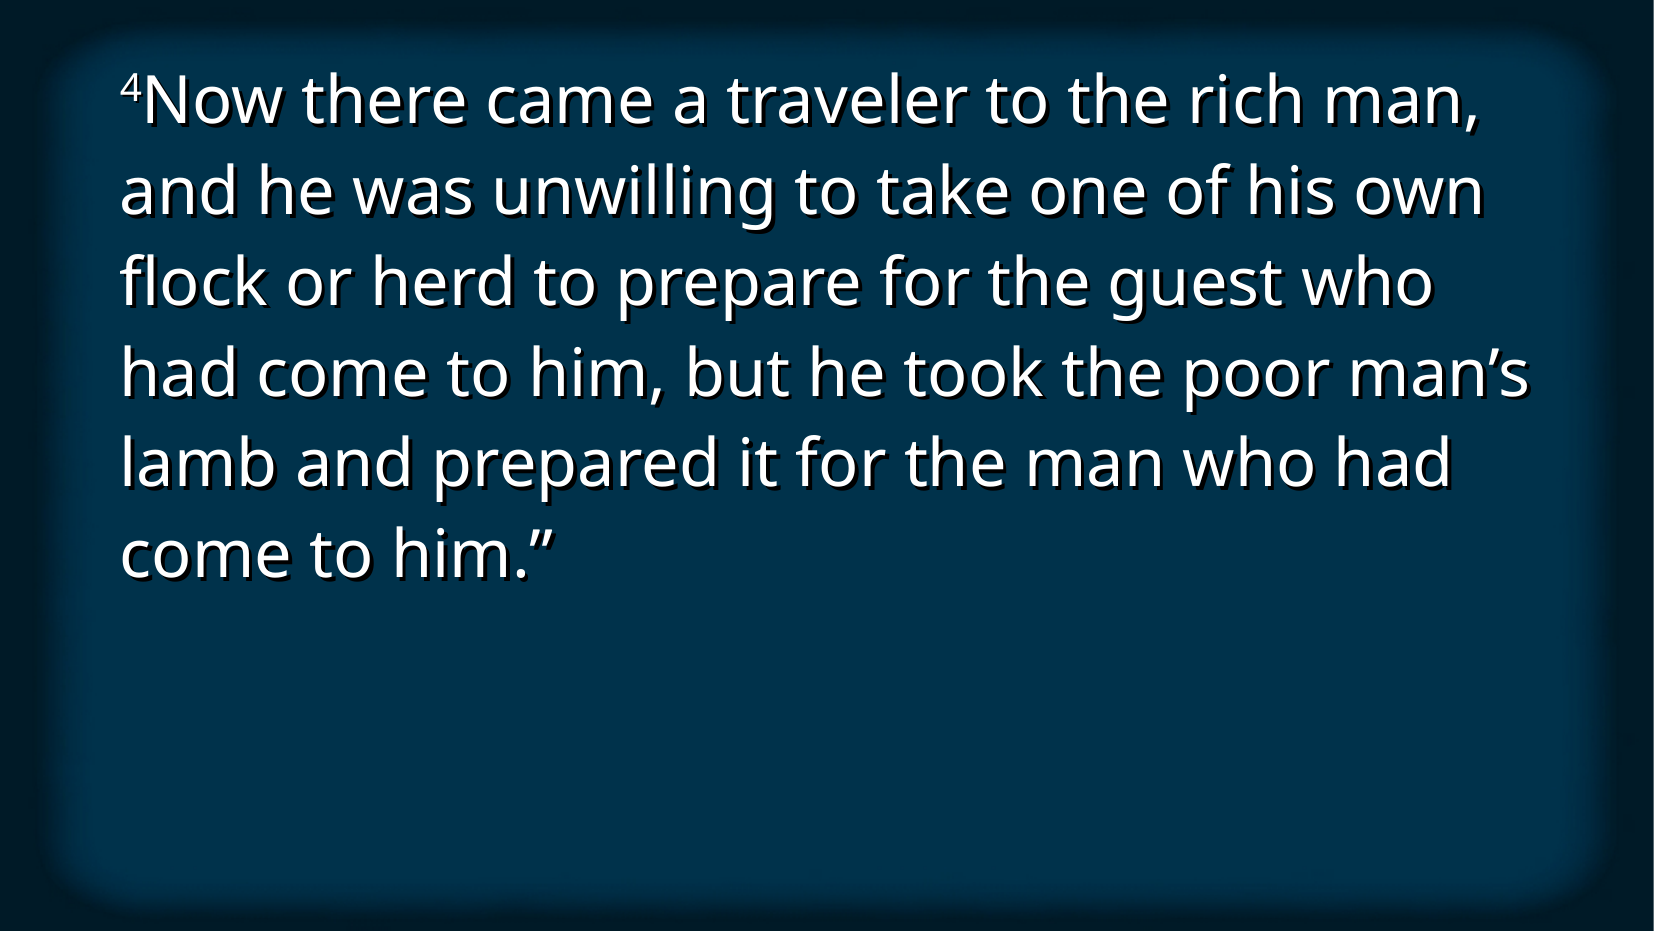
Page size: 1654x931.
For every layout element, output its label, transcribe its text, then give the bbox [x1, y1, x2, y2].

text_box 4Now there came a traveler to the rich man, and he was unwilling to take one of his own flock or herd to prepare for the guest who had come to him, but he took the poor man’s lamb and prepared it for the man who had come to him.” [105, 45, 1576, 504]
picture [0, 0, 1654, 931]
